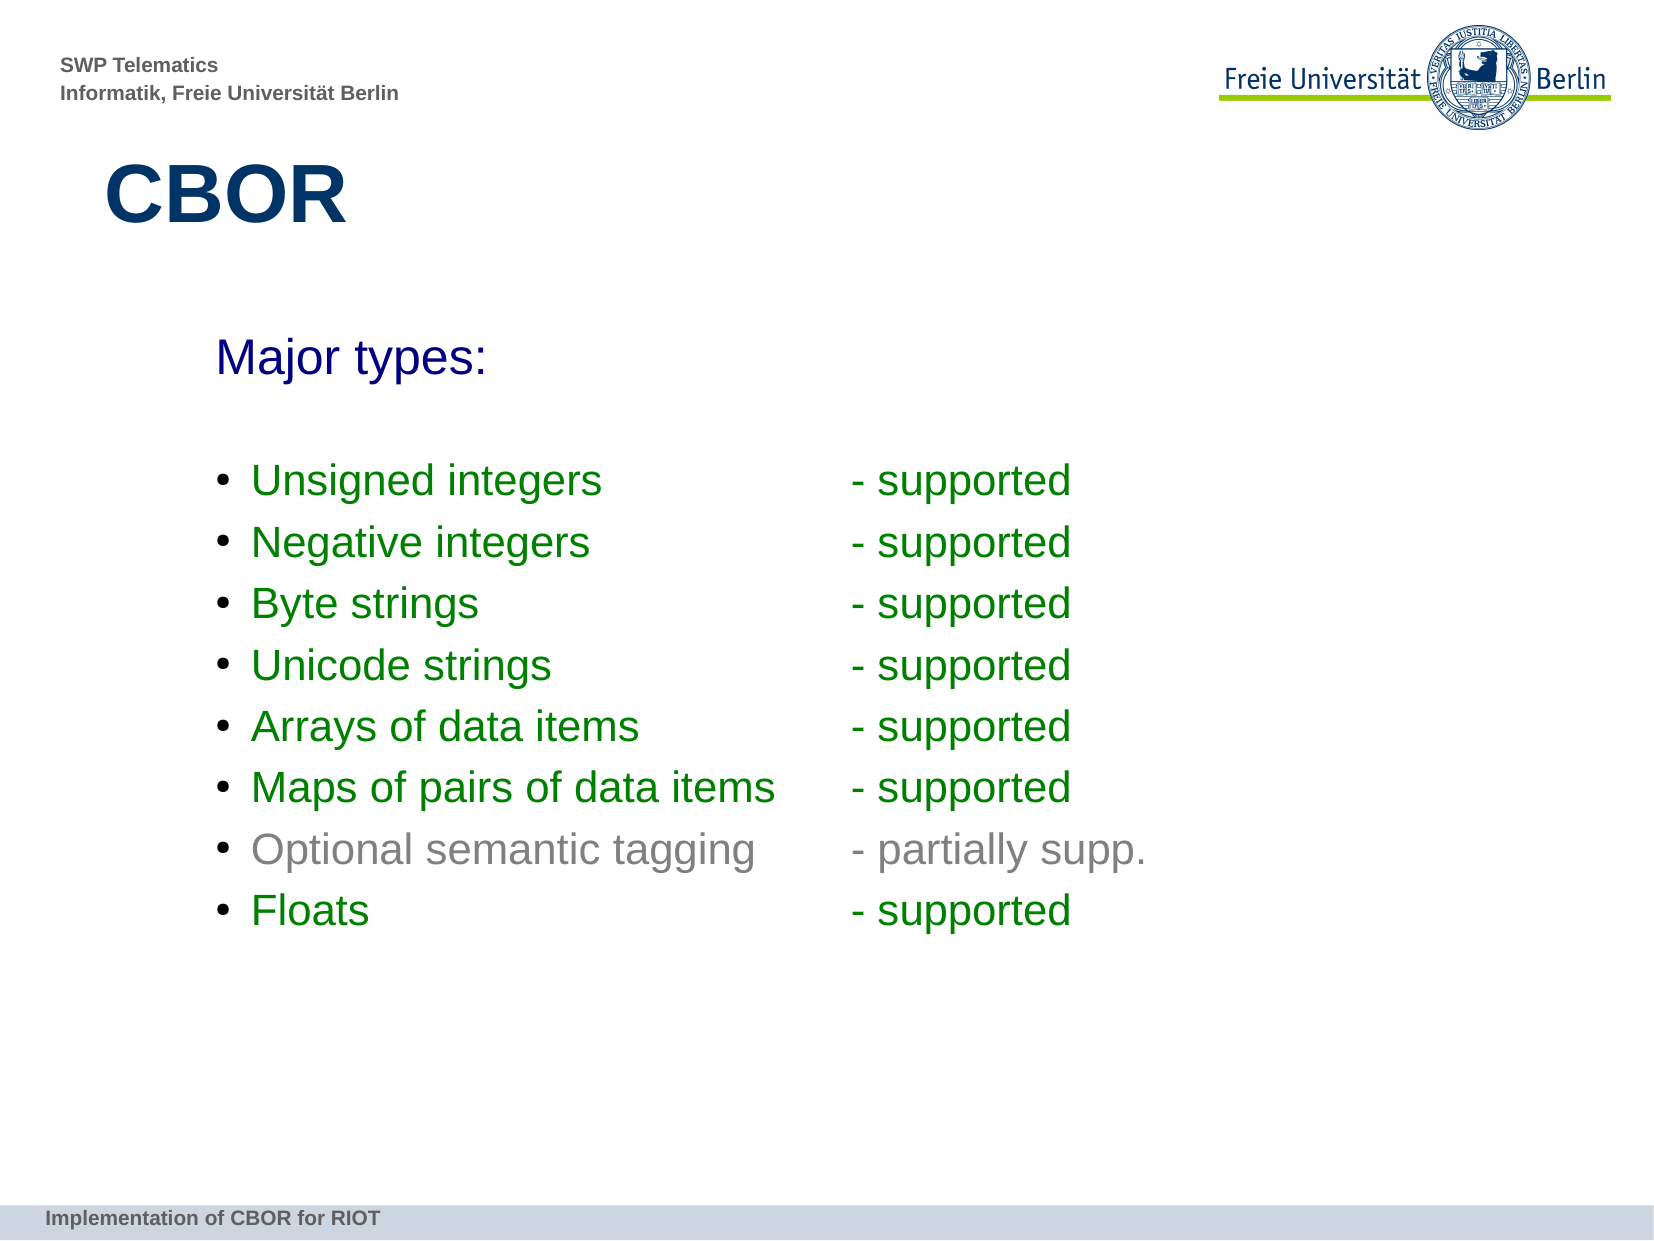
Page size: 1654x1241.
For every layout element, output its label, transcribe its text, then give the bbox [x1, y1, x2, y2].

title CBOR [45, 147, 1609, 260]
picture [1219, 25, 1611, 130]
list Major types: Unsigned integers - supported Negative integers - supported Byte strings - supported Unicode strings - supported Arrays of data items - supported Maps of pairs of data items - supported Optional semantic tagging - partially supp. Floats - supported [180, 270, 1396, 1126]
